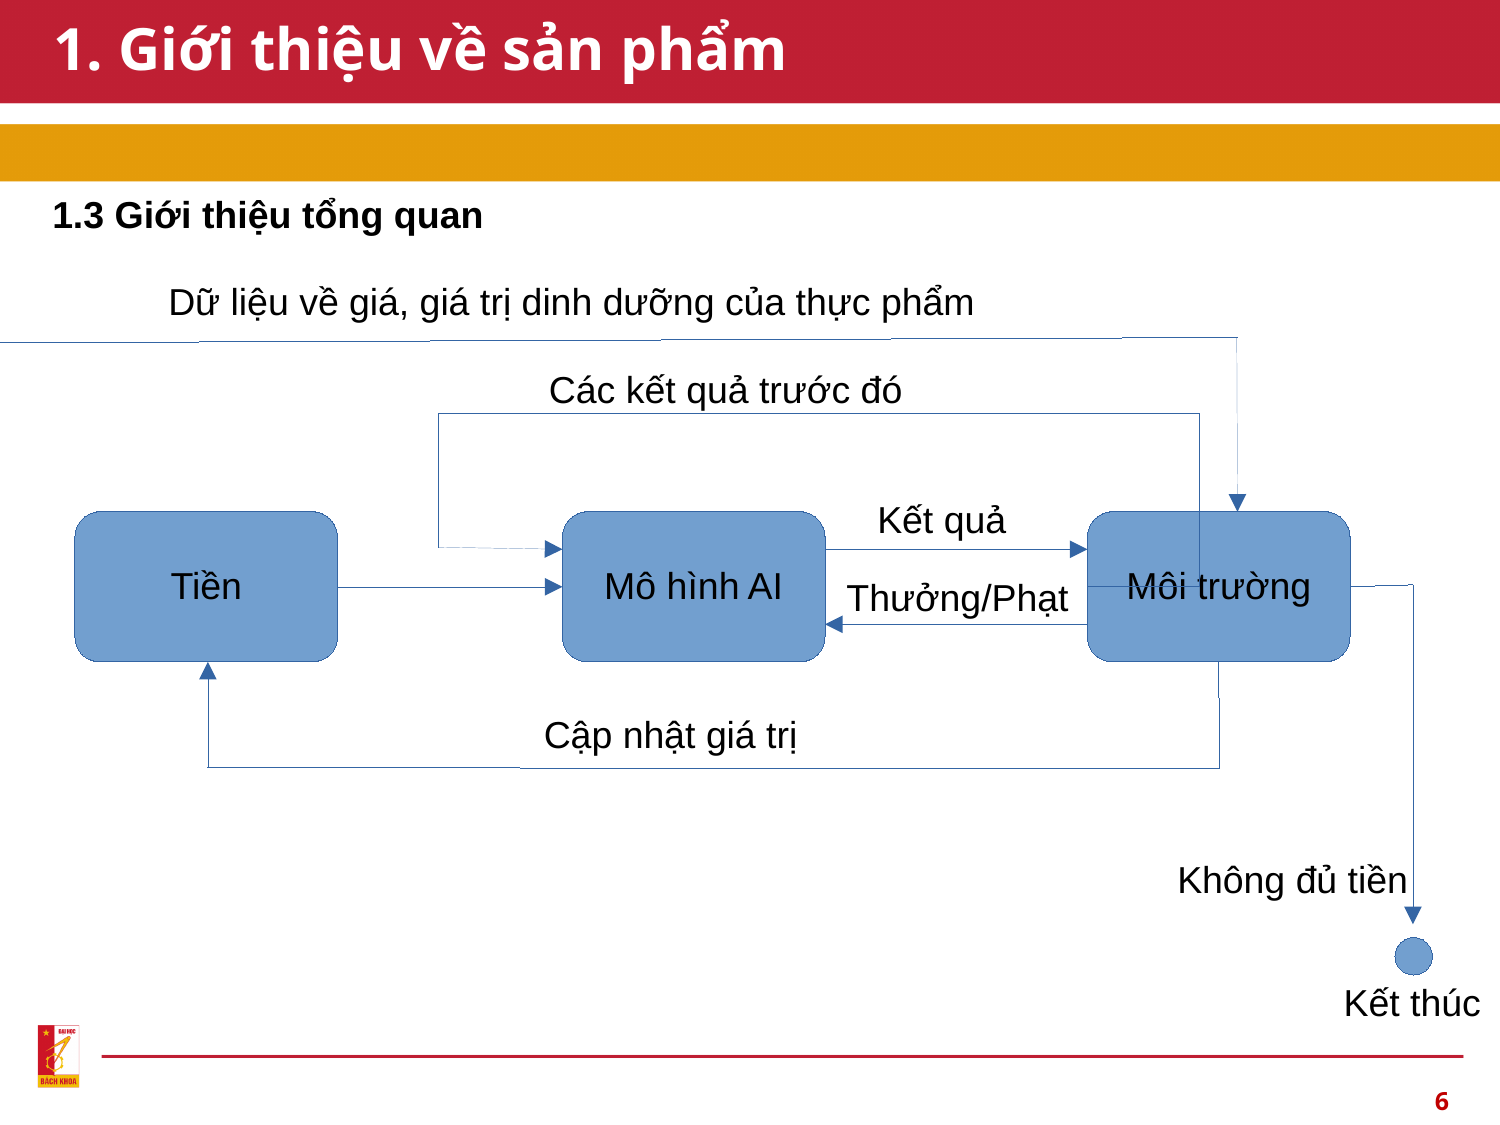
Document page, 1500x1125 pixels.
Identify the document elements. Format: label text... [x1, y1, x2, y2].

picture [0, 0, 1500, 1125]
text_box Môi trường [1095, 511, 1351, 662]
text_box Cập nhật giá trị [529, 707, 867, 765]
text_box Các kết quả trước đó [534, 361, 947, 461]
text_box Mô hình AI [562, 511, 826, 662]
text_box Thưởng/Phạt [831, 570, 1095, 670]
text_box [1394, 937, 1433, 976]
text_box Tiền [74, 511, 338, 662]
text_box Môi trường [1087, 511, 1199, 586]
text_box Không đủ tiền [1162, 851, 1426, 909]
text_box Kết thúc [1328, 975, 1500, 1088]
title 1. Giới thiệu về sản phẩm [38, 12, 1462, 87]
text_box Dữ liệu về giá, giá trị dinh dưỡng của thực phẩm [153, 274, 1092, 332]
text_box Kết quả [862, 492, 1051, 550]
text_box 1.3 Giới thiệu tổng quan [37, 187, 1463, 263]
